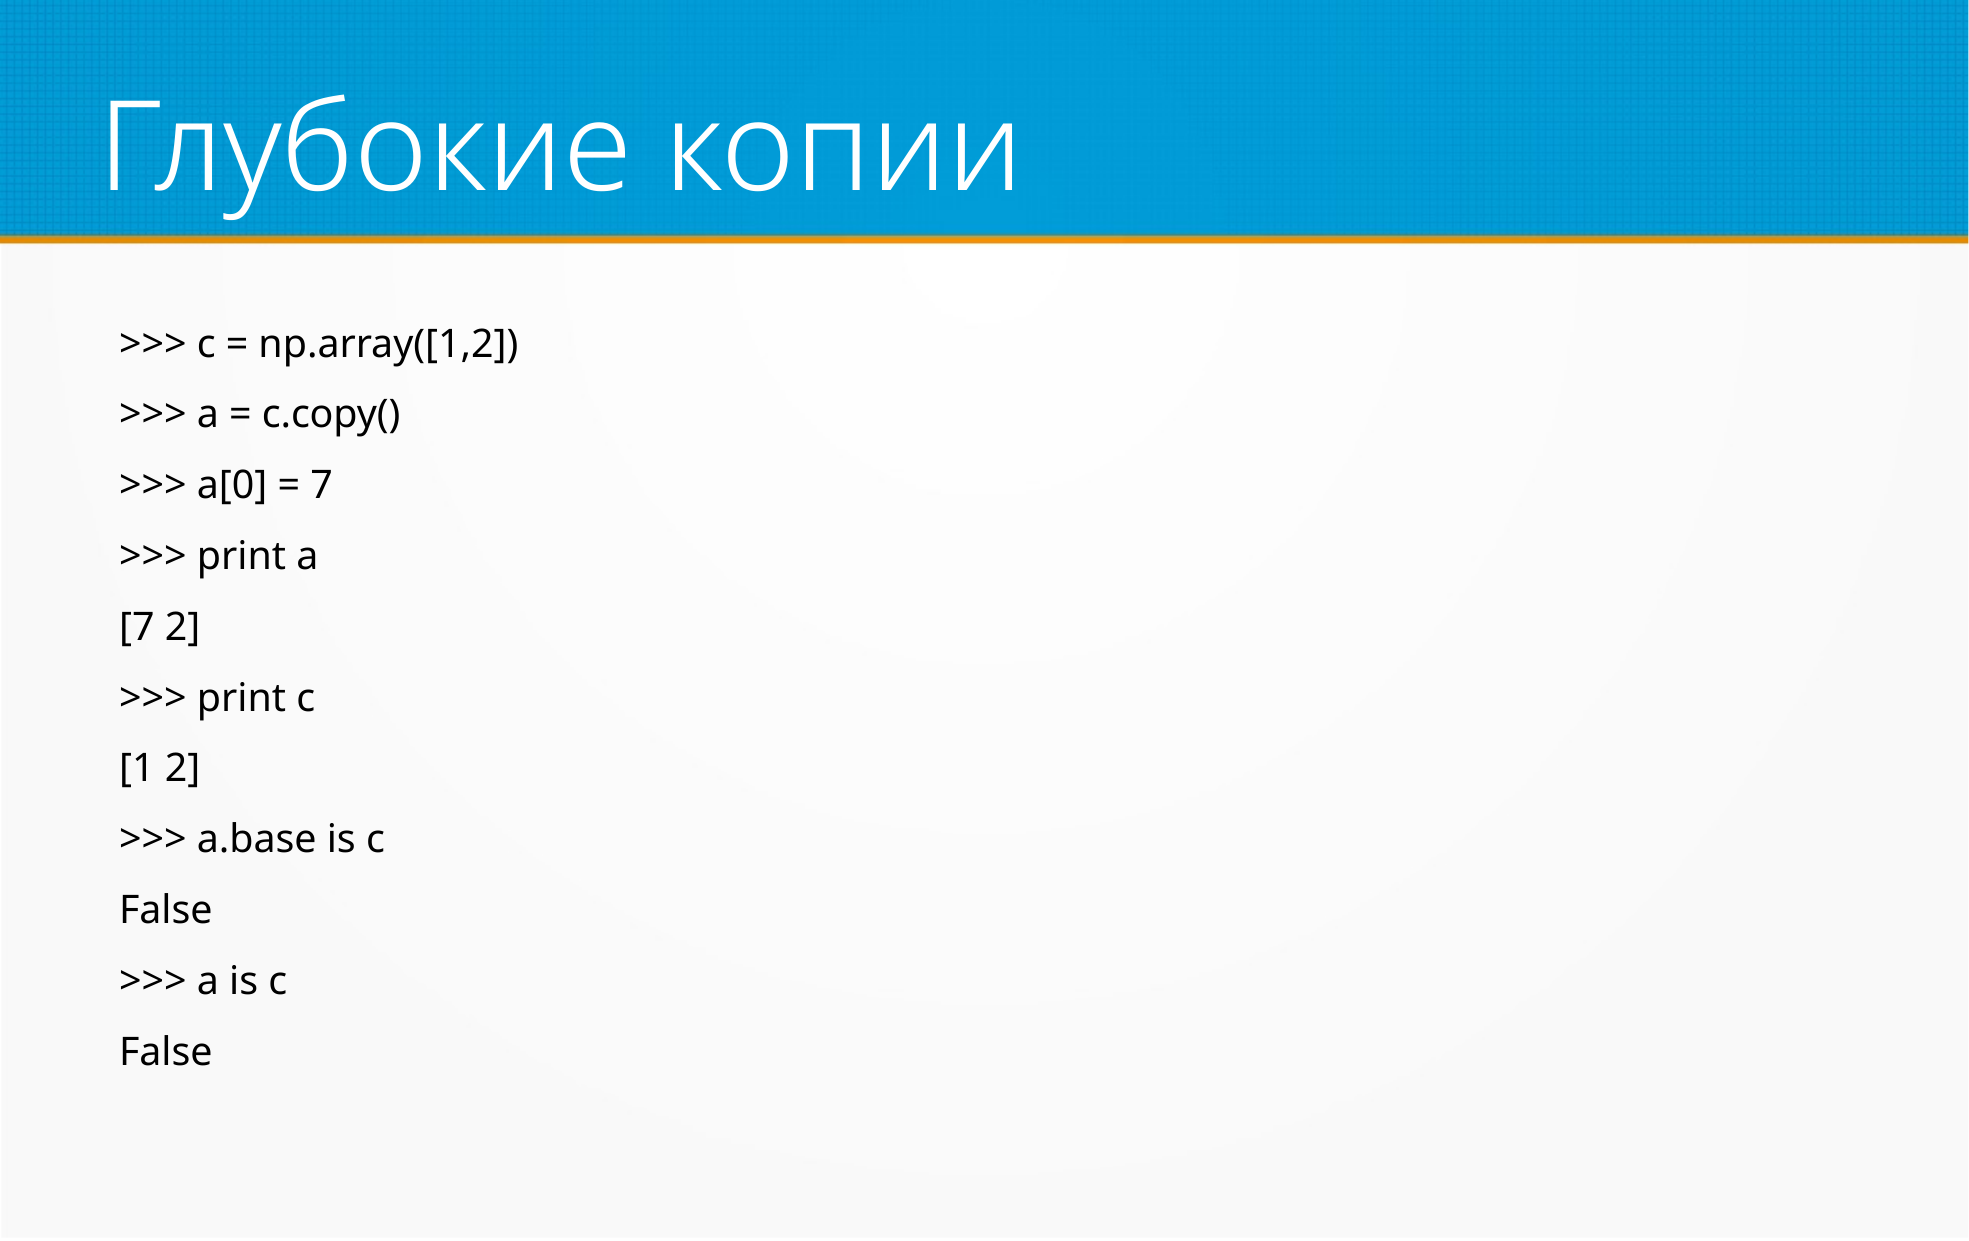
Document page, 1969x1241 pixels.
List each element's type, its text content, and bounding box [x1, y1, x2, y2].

picture [0, 233, 1969, 1241]
list >>> c = np.array([1,2]) >>> a = c.copy() >>> a[0] = 7 >>> print a [7 2] >>> print c [1 2] >>> a.base is c False >>> a is c False [98, 315, 1861, 1081]
title Глубокие копии [98, 19, 1870, 227]
